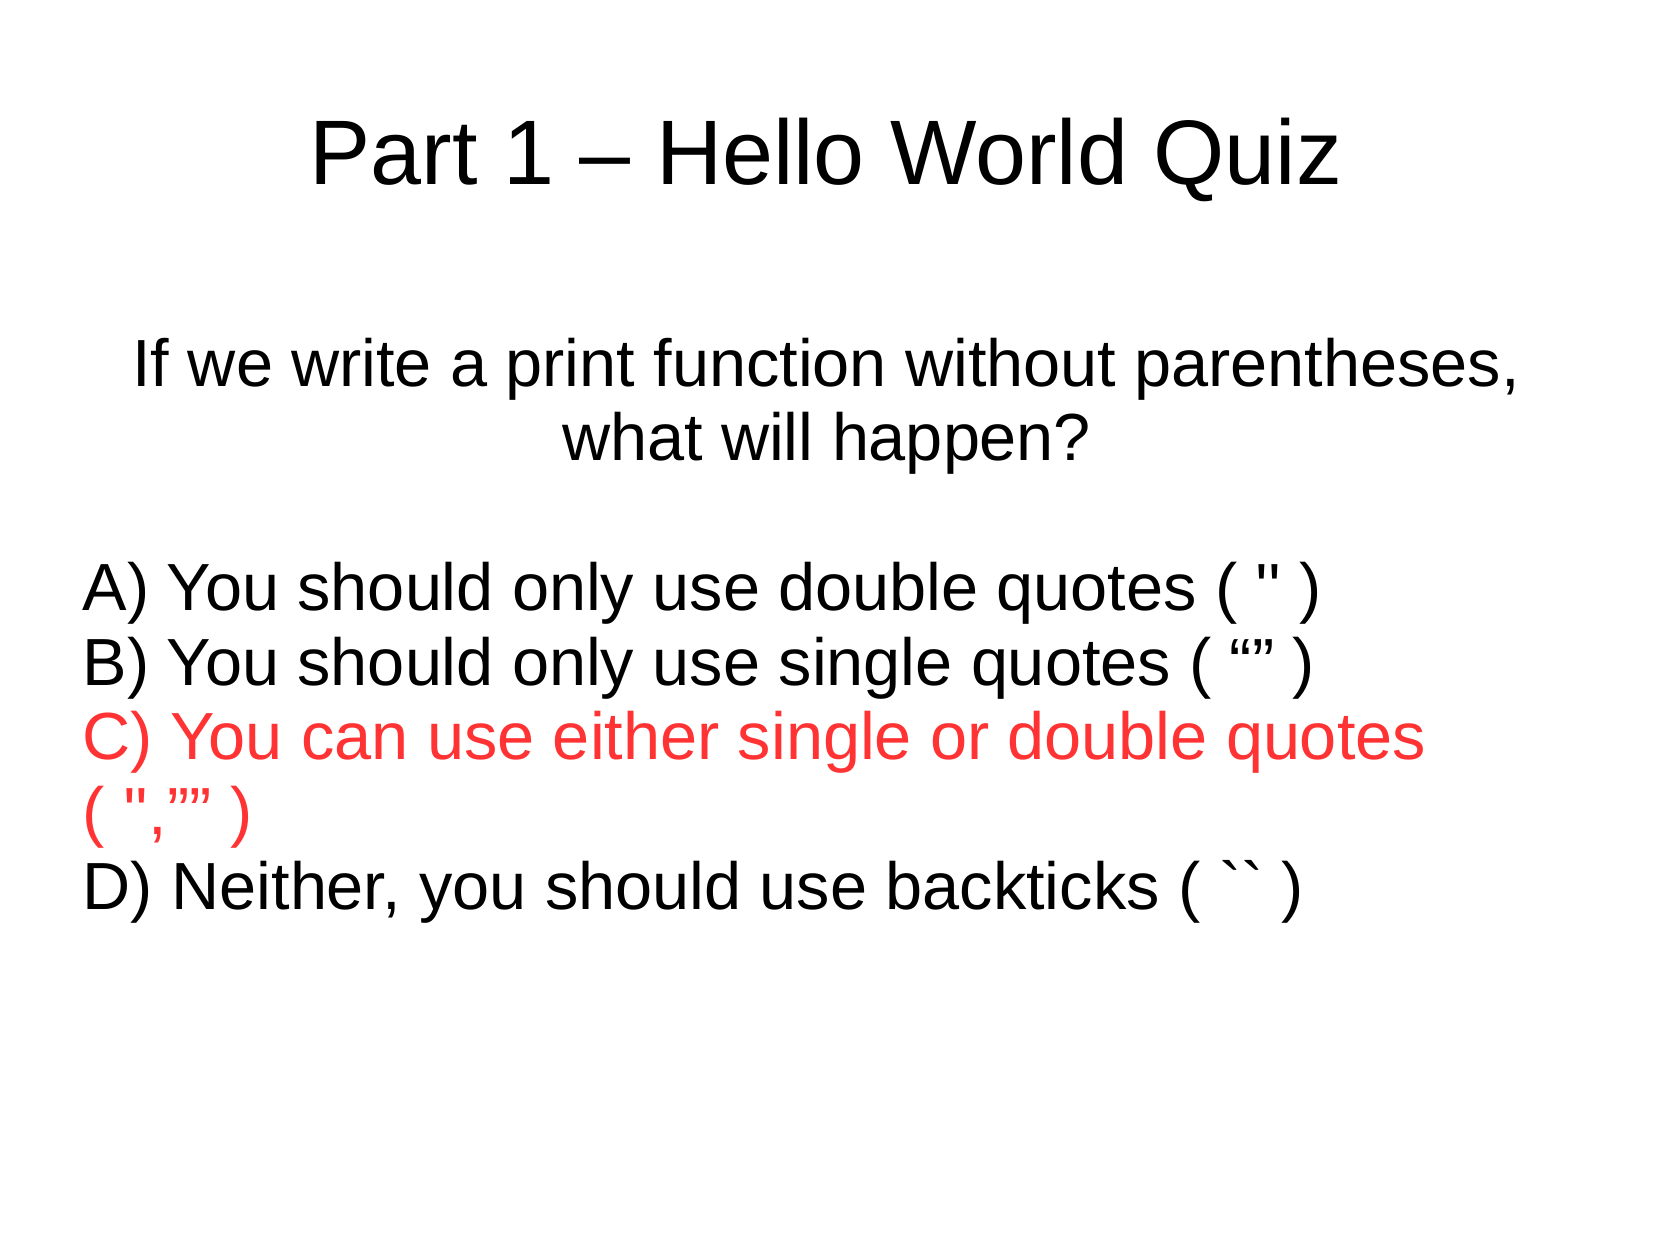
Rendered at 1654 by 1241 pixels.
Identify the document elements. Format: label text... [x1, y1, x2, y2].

subtitle If we write a print function without parentheses, what will happen? A) You should only use double quotes ( '' ) B) You should only use single quotes ( “” ) C) You can use either single or double quotes ( '',”” ) D) Neither, you should use backticks ( `` ) [82, 288, 1571, 1111]
title Part 1 – Hello World Quiz [82, 49, 1571, 257]
